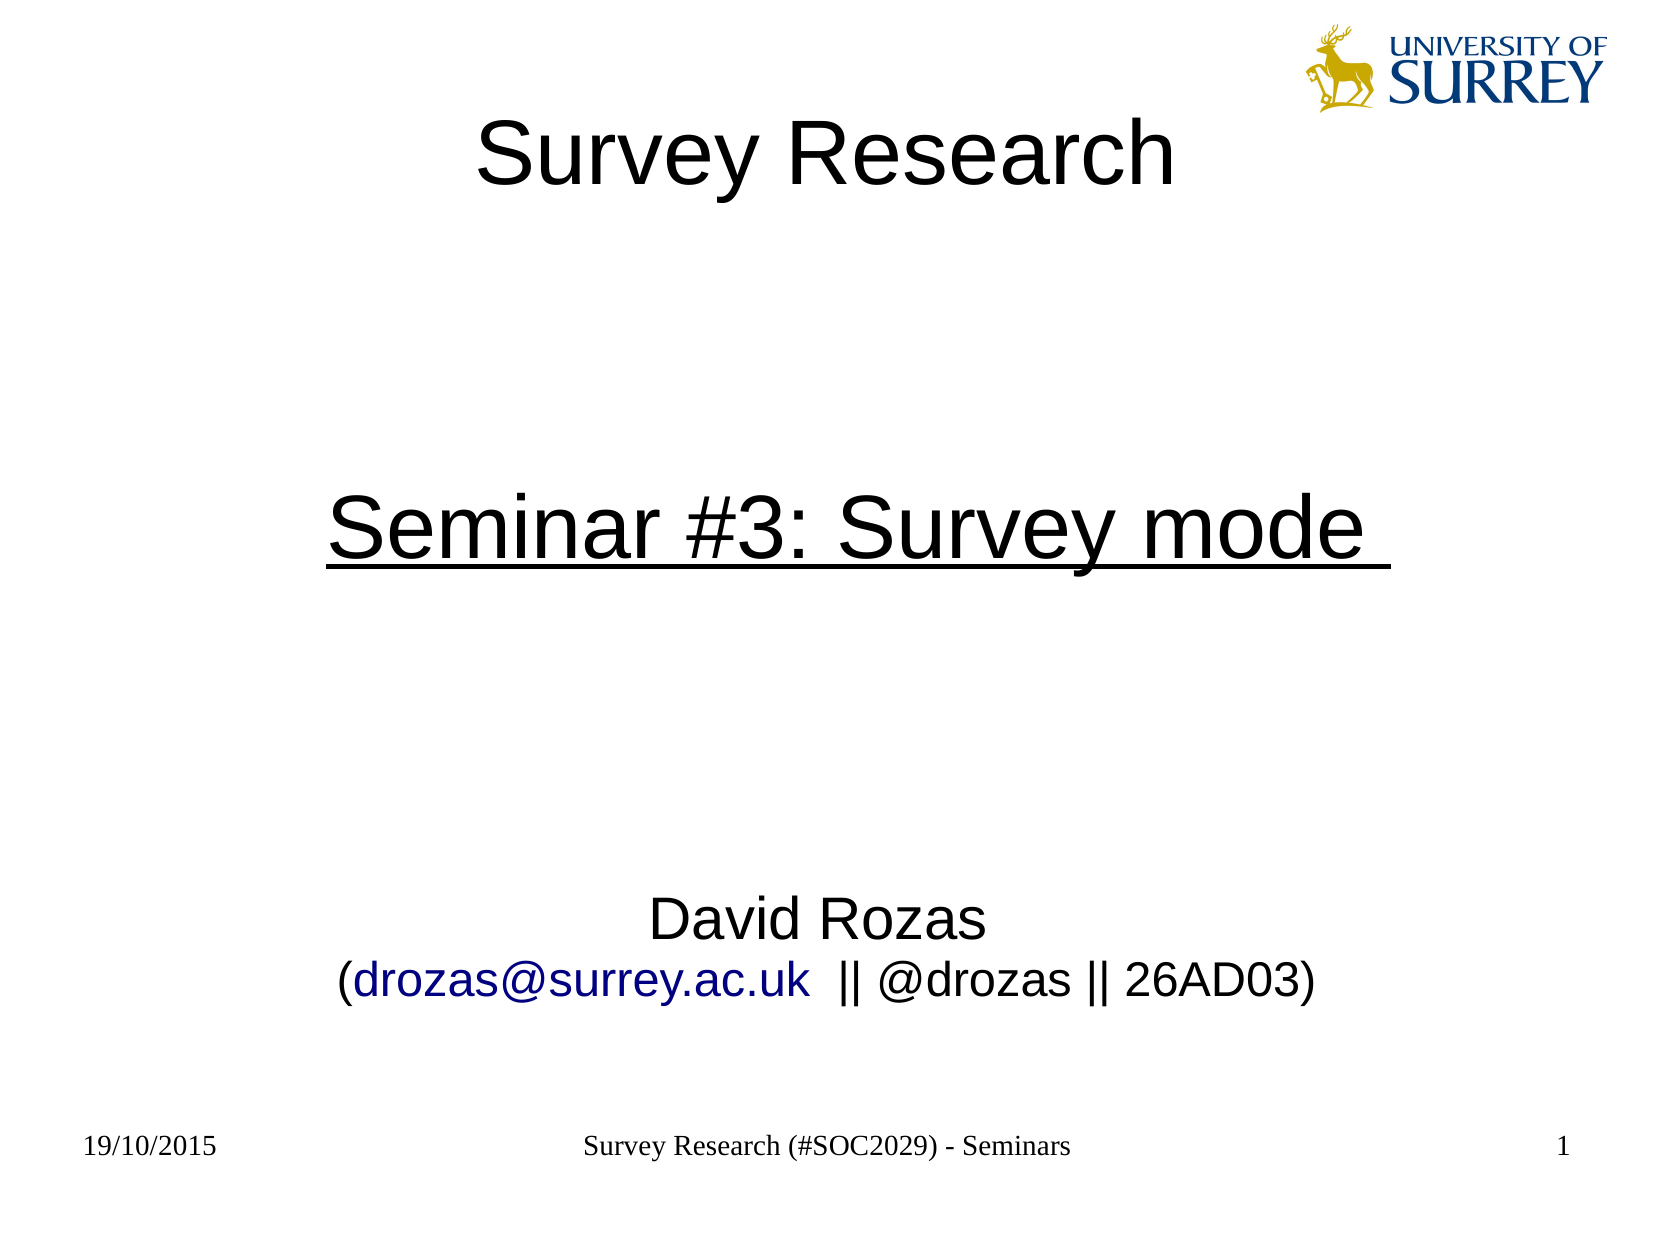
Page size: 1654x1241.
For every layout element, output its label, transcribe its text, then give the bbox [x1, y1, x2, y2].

picture [1306, 23, 1607, 113]
list Seminar #3: Survey mode David Rozas (drozas@surrey.ac.uk || @drozas || 26AD03) [82, 290, 1571, 1010]
title Survey Research [82, 49, 1571, 257]
